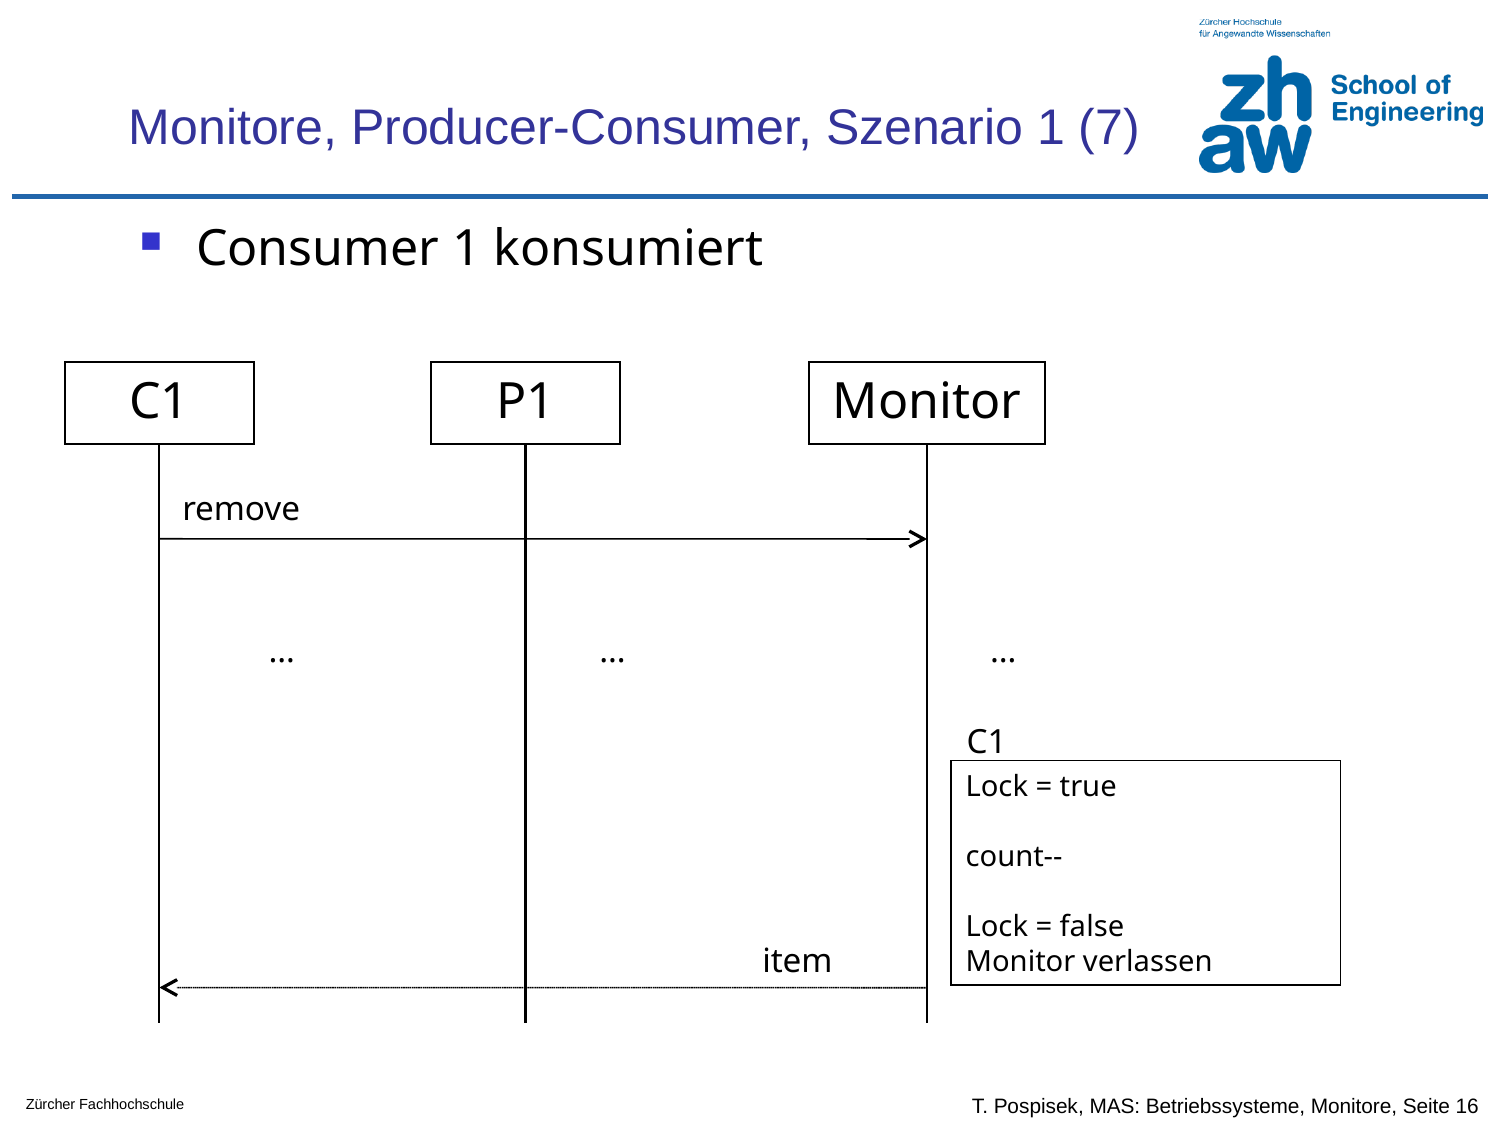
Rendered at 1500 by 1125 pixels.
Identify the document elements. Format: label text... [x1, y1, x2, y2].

text_box C1 [951, 713, 1093, 768]
text_box … [975, 621, 1117, 677]
title Monitore, Producer-Consumer, Szenario 1 (7) [99, 50, 1379, 163]
text_box remove [167, 479, 316, 535]
text_box Lock = true count-- Lock = false Monitor verlassen [950, 760, 1341, 985]
text_box C1 [64, 361, 254, 445]
text_box item [747, 932, 848, 987]
text_box … [253, 621, 395, 677]
text_box P1 [430, 361, 620, 445]
text_box Monitor [809, 361, 1046, 445]
text_box Consumer 1 konsumiert [124, 207, 1376, 283]
picture [1199, 19, 1483, 173]
text_box … [584, 621, 726, 677]
